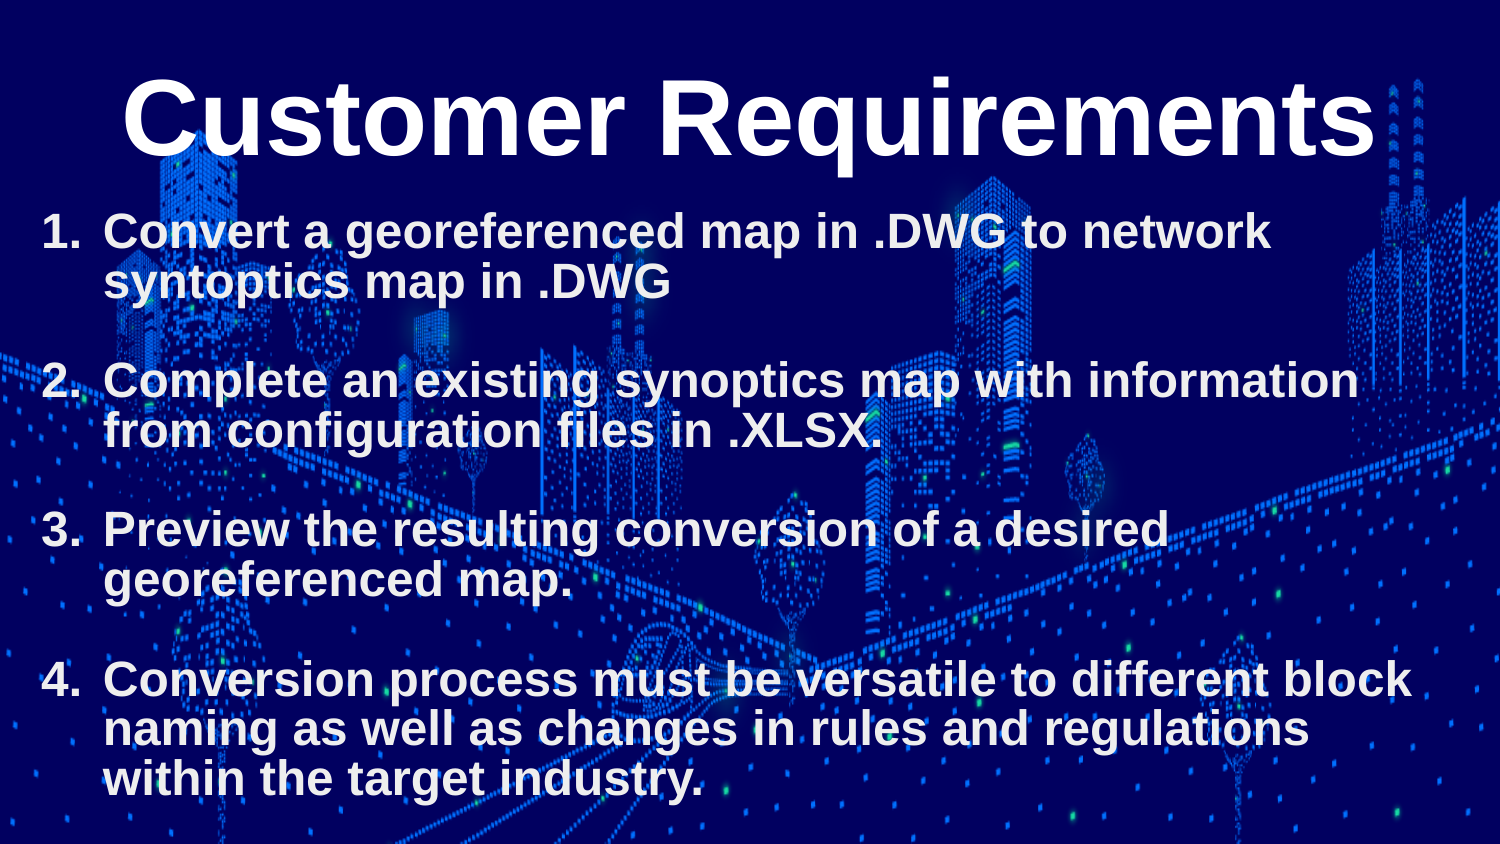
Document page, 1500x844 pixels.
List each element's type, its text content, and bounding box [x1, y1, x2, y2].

picture [0, 0, 1500, 844]
title Customer Requirements [51, 18, 1449, 193]
subtitle Convert a georeferenced map in .DWG to network syntoptics map in .DWG Complete an existing synoptics map with information from configuration files in .XLSX. Preview the resulting conversion of a desired georeferenced map. Conversion process must be versatile to different block naming as well as changes in rules and regulations within the target industry. [13, 193, 1449, 822]
